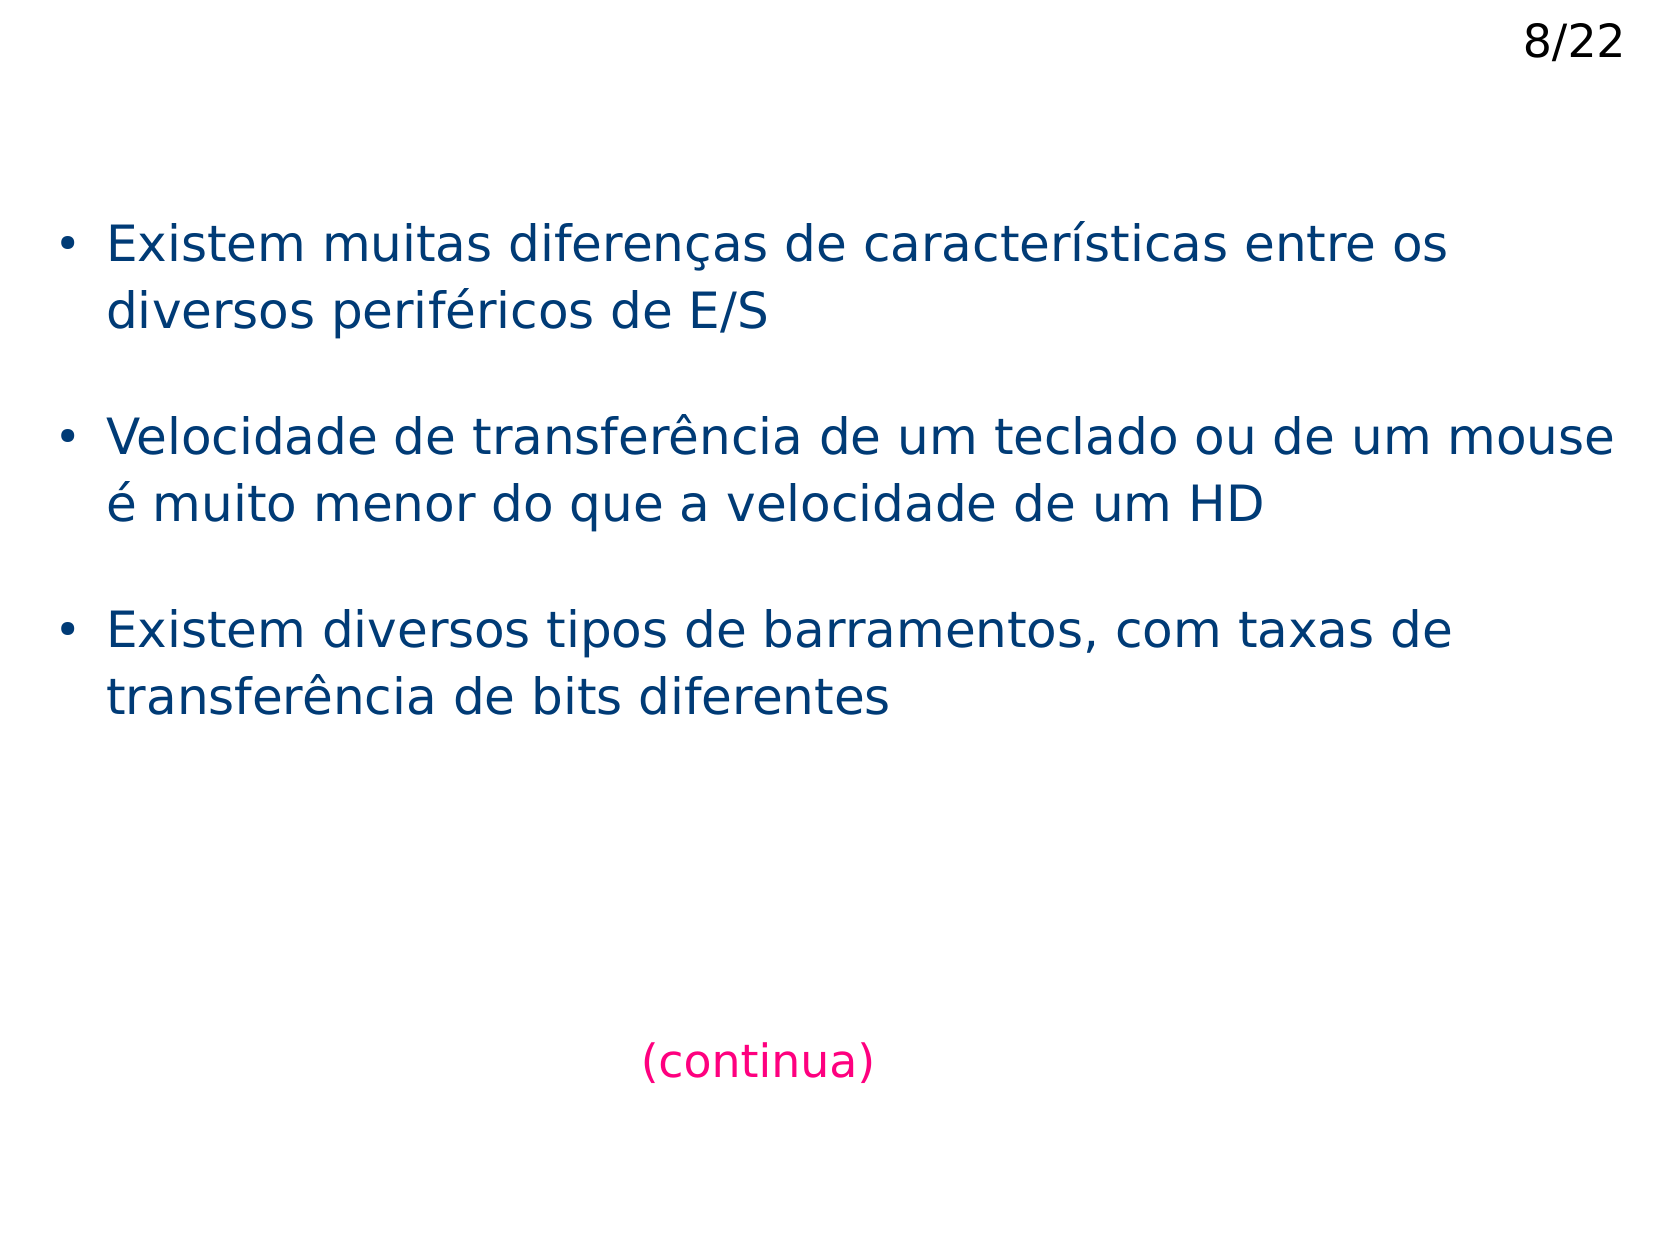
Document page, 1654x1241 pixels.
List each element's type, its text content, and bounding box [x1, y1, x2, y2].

list Existem muitas diferenças de características entre os diversos periféricos de E/S Velocidade de transferência de um teclado ou de um mouse é muito menor do que a velocidade de um HD Existem diversos tipos de barramentos, com taxas de transferência de bits diferentes [59, 206, 1625, 1211]
text_box (continua) [625, 1027, 891, 1096]
